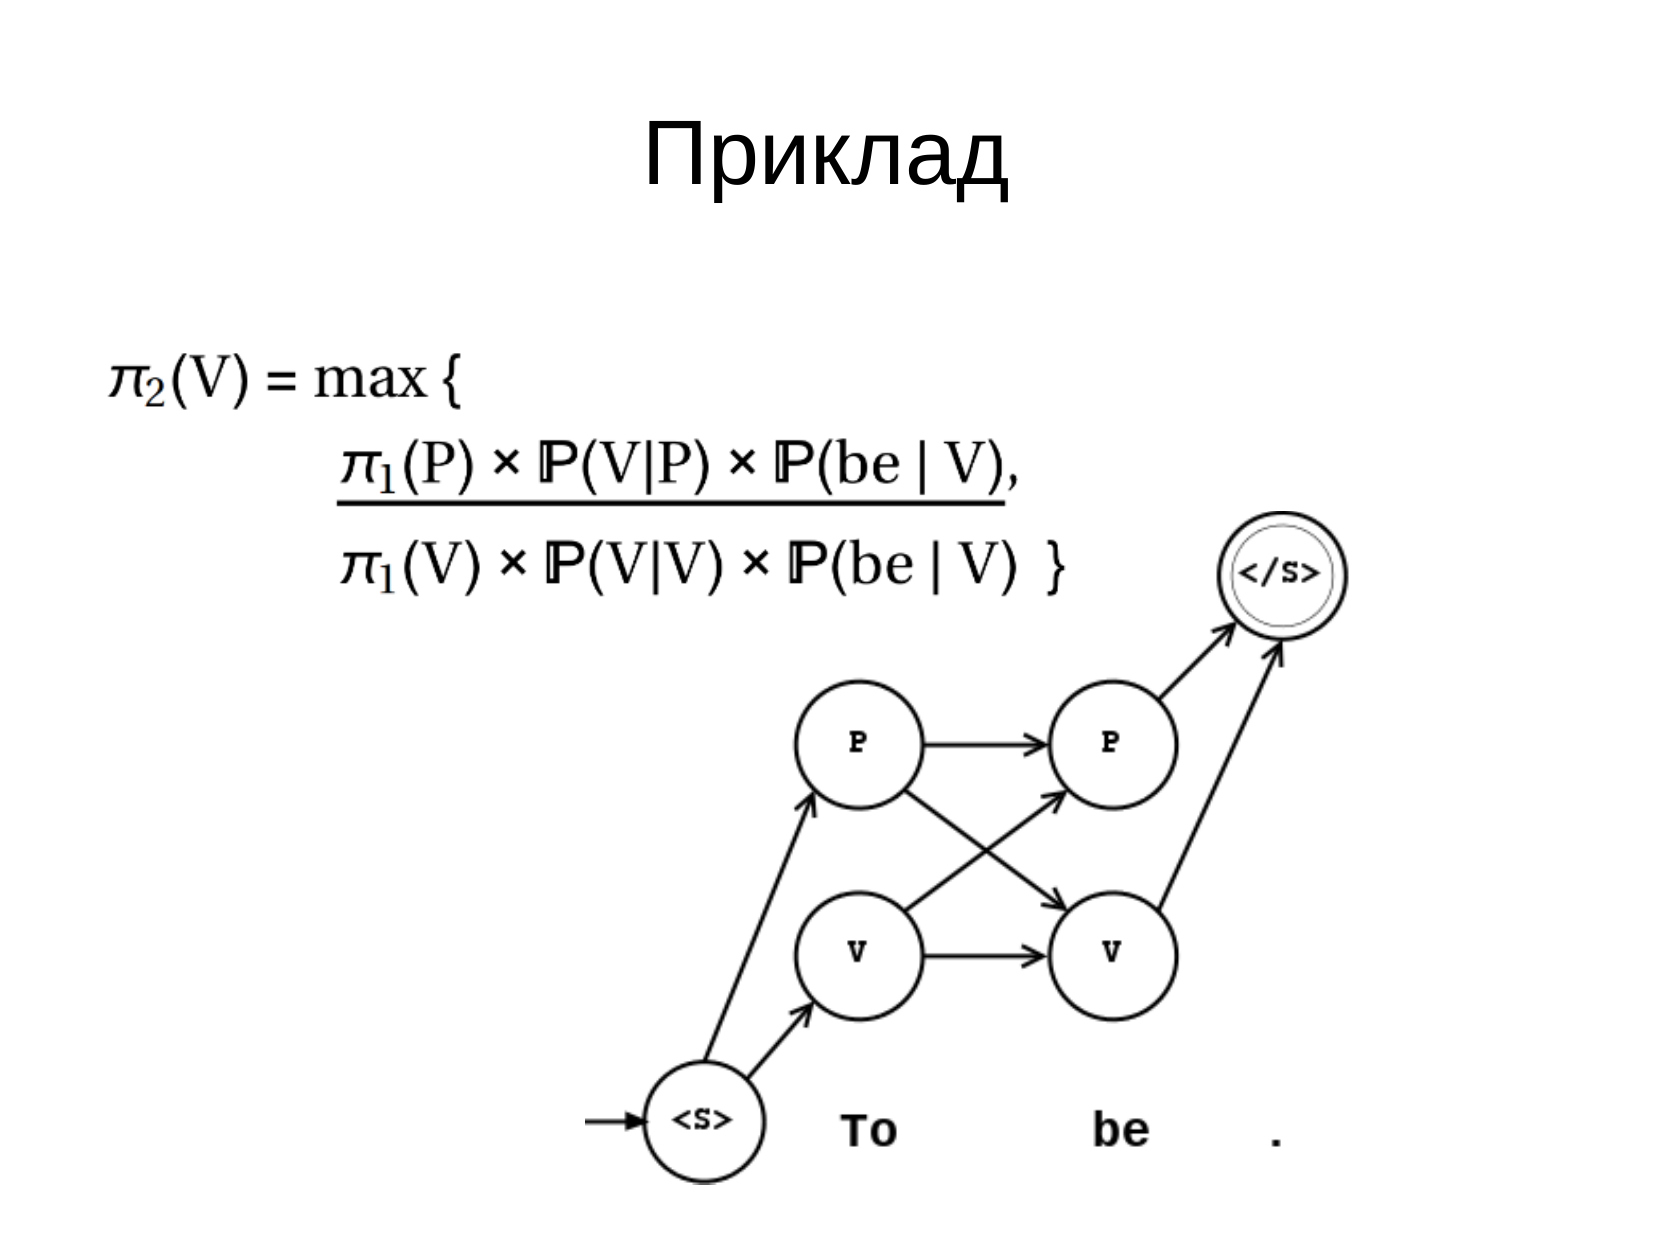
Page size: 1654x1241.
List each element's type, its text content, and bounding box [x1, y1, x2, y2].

title Приклад [82, 49, 1571, 257]
picture [105, 344, 1351, 1186]
